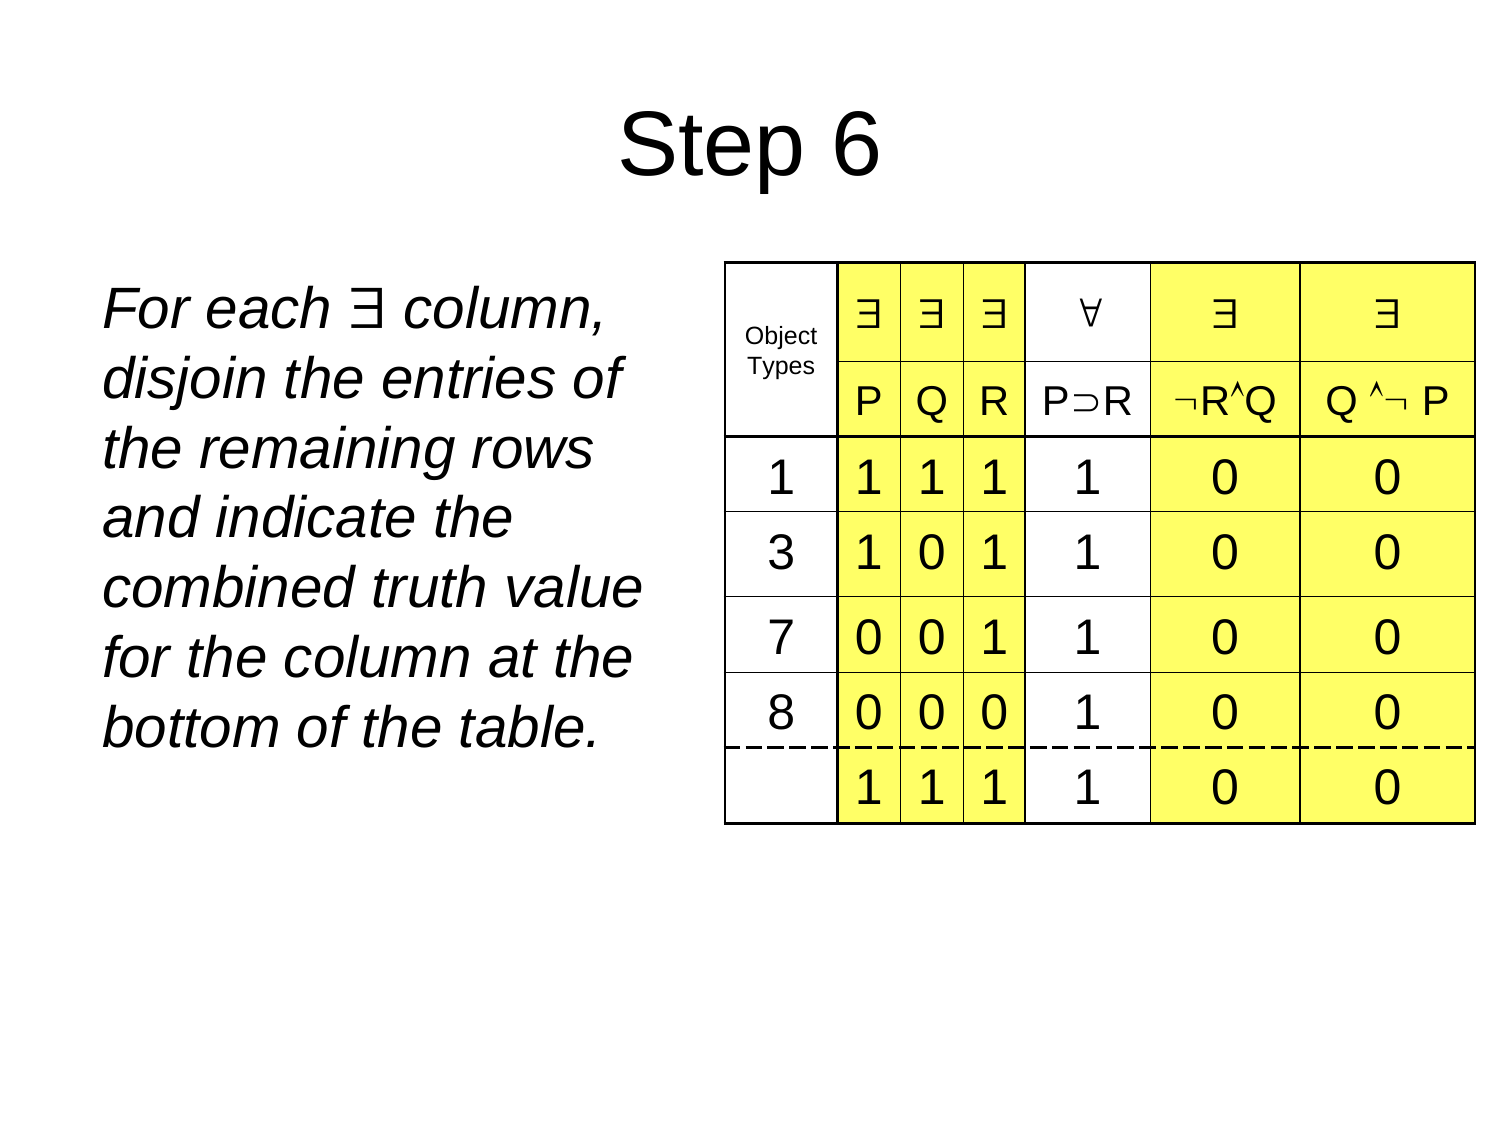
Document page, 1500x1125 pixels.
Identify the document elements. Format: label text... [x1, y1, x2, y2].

table_cell 0 [901, 597, 963, 672]
table_cell 1 [1026, 747, 1150, 822]
table_cell 1 [964, 438, 1024, 511]
table_header Object Types [726, 264, 836, 435]
table_cell 1 [1026, 438, 1150, 511]
table_cell 3 [726, 512, 836, 596]
table_cell 1 [1026, 512, 1150, 596]
table_cell 1 [964, 512, 1024, 596]
table_cell 0 [1151, 597, 1299, 672]
table_header  [901, 264, 963, 361]
table_cell 1 [839, 438, 900, 511]
table_cell 1 [964, 747, 1024, 822]
table_cell 0 [1301, 747, 1474, 822]
table_cell [726, 747, 836, 822]
table_cell 0 [1151, 512, 1299, 596]
table_cell 0 [1301, 438, 1474, 511]
title Step 6 [75, 45, 1426, 233]
table_cell Q  P [1301, 362, 1474, 435]
table_cell 0 [1151, 673, 1299, 747]
table_cell 1 [901, 747, 963, 822]
table_cell 0 [839, 597, 900, 672]
table_cell 0 [1151, 438, 1299, 511]
table_header  [839, 264, 900, 361]
table_cell PR [1026, 362, 1150, 435]
table_cell R [964, 362, 1024, 435]
table_cell 8 [726, 673, 836, 747]
table_cell 1 [964, 597, 1024, 672]
table_cell 0 [1301, 673, 1474, 747]
table_header  [1301, 264, 1474, 361]
table_header  [964, 264, 1024, 361]
table_cell 0 [1301, 597, 1474, 672]
table_cell 0 [839, 673, 900, 747]
table_cell 0 [1151, 747, 1299, 822]
table_header  [1026, 264, 1150, 361]
table_cell 1 [839, 512, 900, 596]
table_cell 1 [1026, 597, 1150, 672]
table_cell 0 [964, 673, 1024, 747]
list For each  column, disjoin the entries of the remaining rows and indicate the combined truth value for the column at the bottom of the table. [0, 262, 663, 1005]
table_cell 1 [726, 438, 836, 511]
table_header  [1151, 264, 1299, 361]
table_cell 0 [1301, 512, 1474, 596]
table_cell RQ [1151, 362, 1299, 435]
table_cell 0 [901, 512, 963, 596]
table_cell Q [901, 362, 963, 435]
table_cell P [839, 362, 900, 435]
table_cell 7 [726, 597, 836, 672]
table_cell 0 [901, 673, 963, 747]
table_cell 1 [1026, 673, 1150, 747]
table_cell 1 [839, 747, 900, 822]
table_cell 1 [901, 438, 963, 511]
